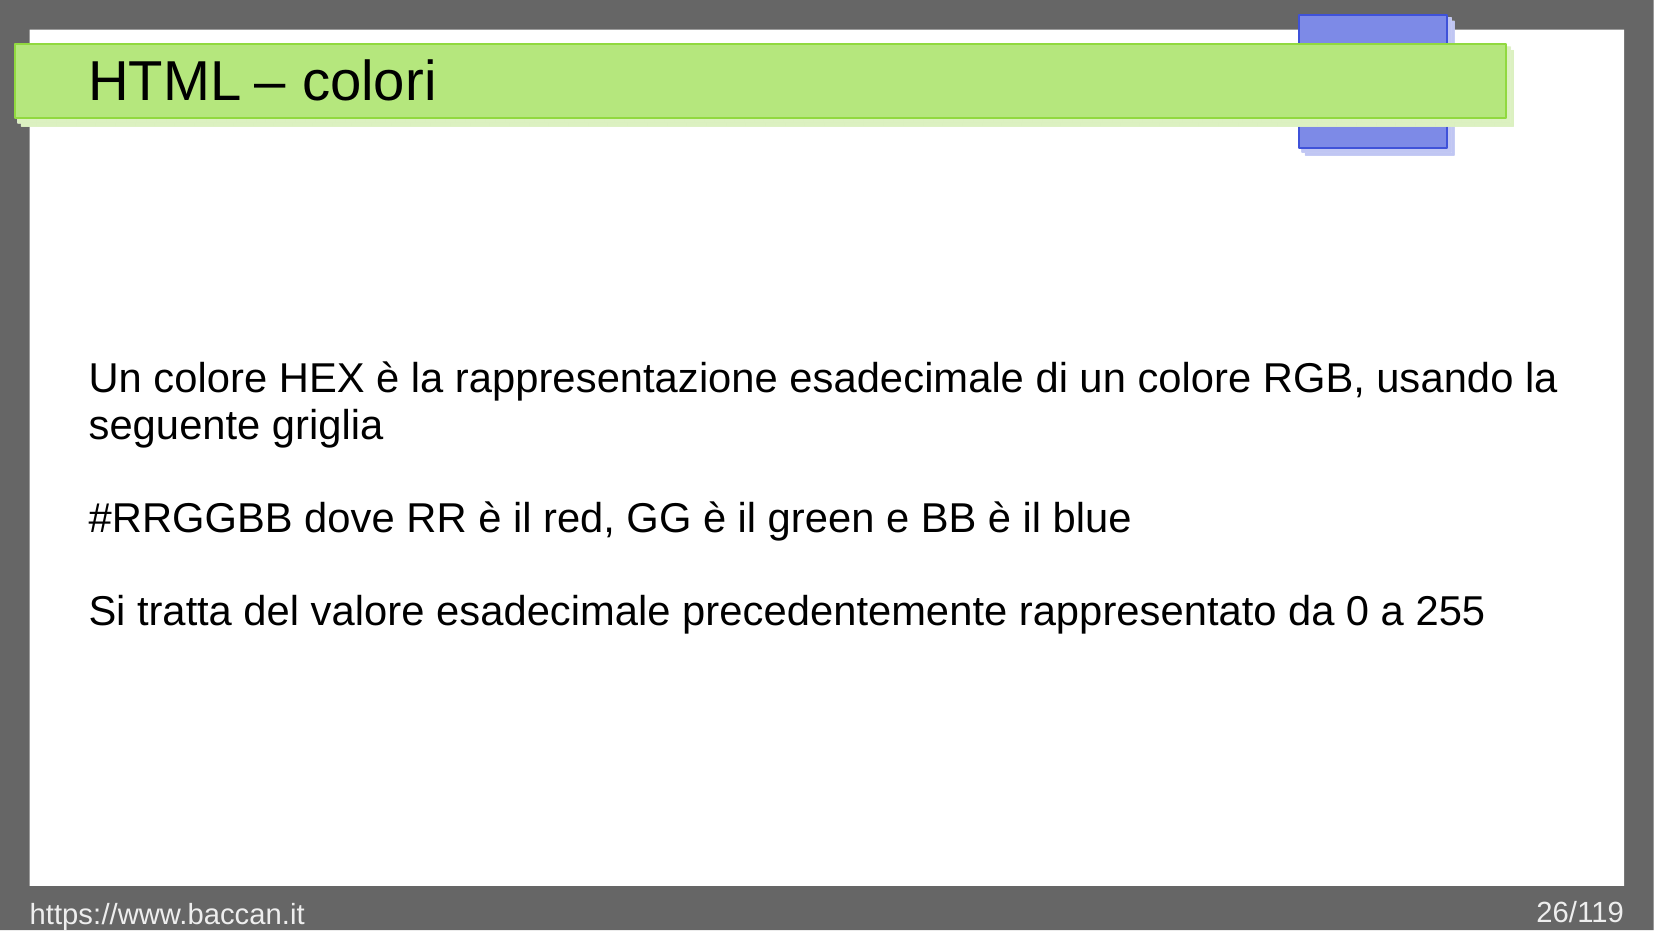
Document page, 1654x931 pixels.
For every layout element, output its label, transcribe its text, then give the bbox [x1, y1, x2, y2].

text_box Un colore HEX è la rappresentazione esadecimale di un colore RGB, usando la seguente griglia #RRGGBB dove RR è il red, GG è il green e BB è il blue Si tratta del valore esadecimale precedentemente rappresentato da 0 a 255 [88, 169, 1565, 820]
title HTML – colori [88, 44, 1506, 119]
